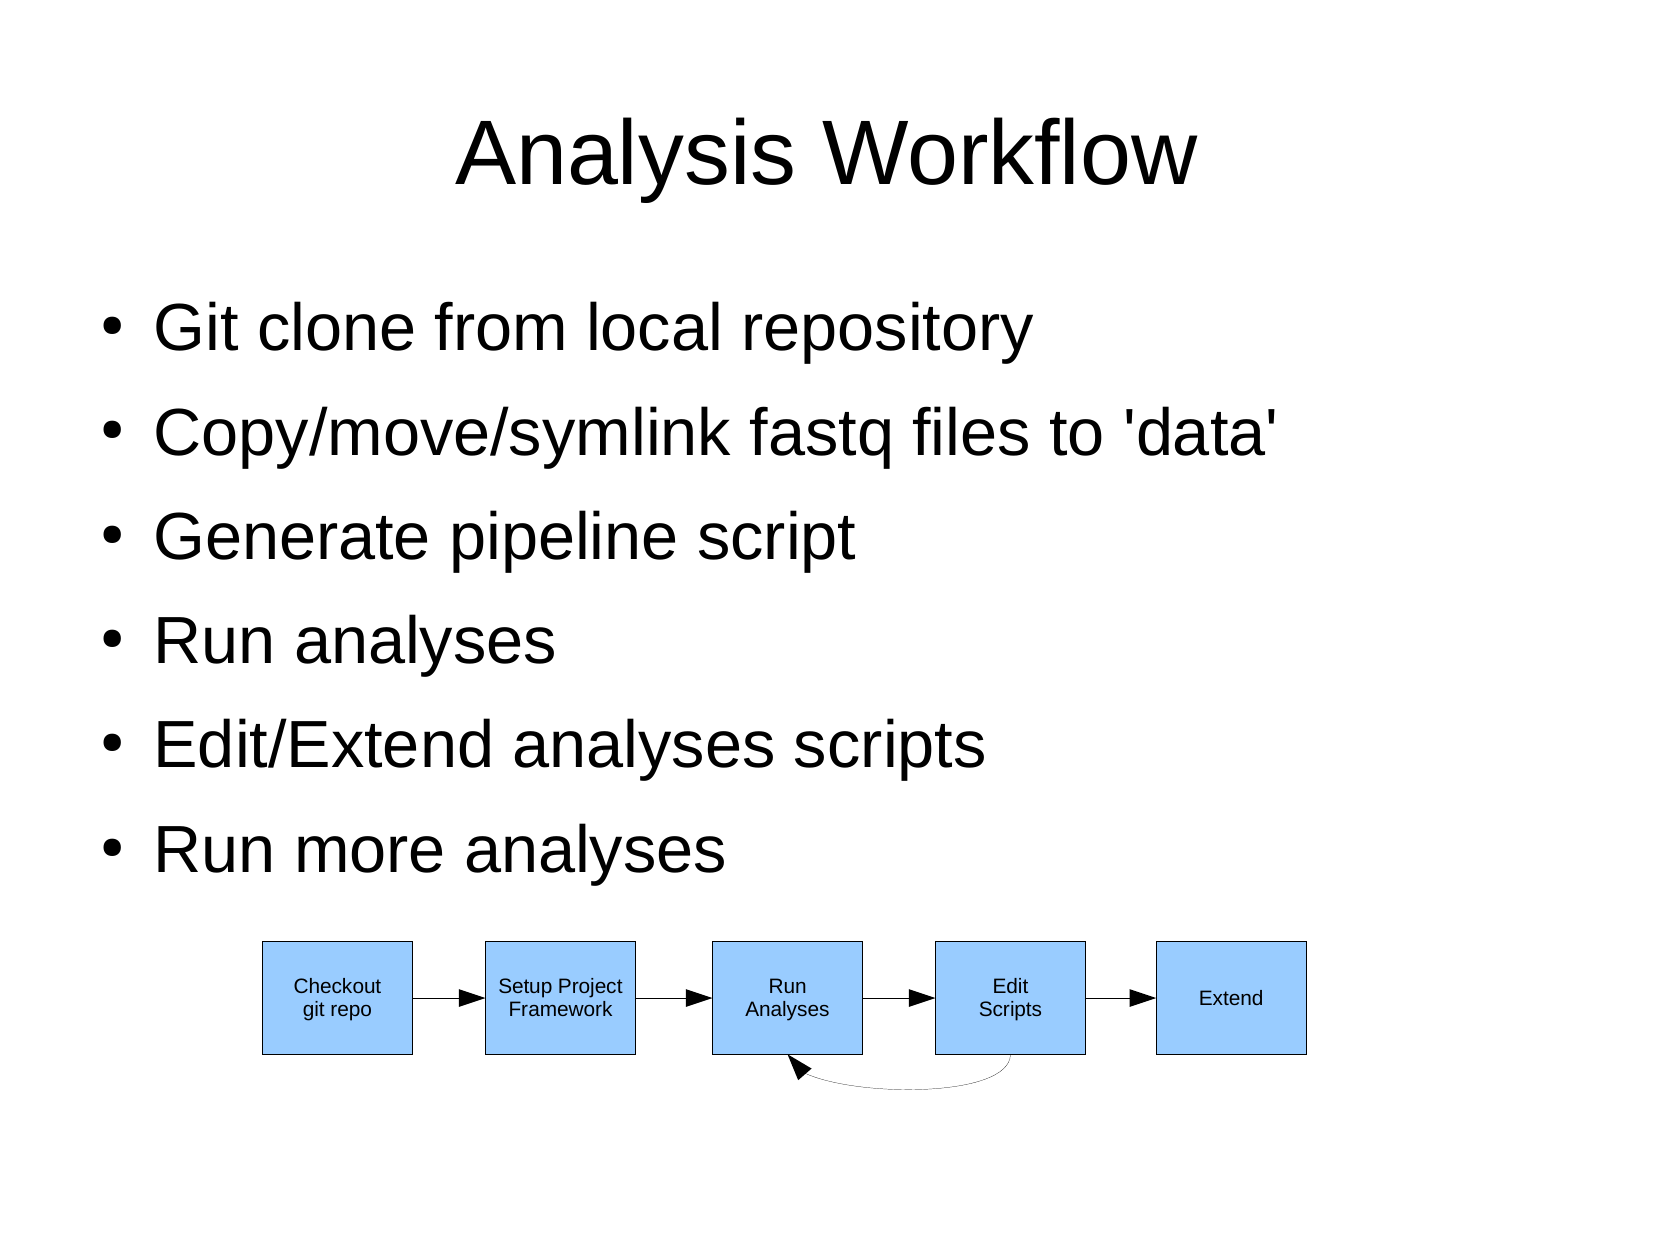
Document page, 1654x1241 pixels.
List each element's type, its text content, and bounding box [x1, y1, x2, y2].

list Git clone from local repository Copy/move/symlink fastq files to 'data' Generate pipeline script Run analyses Edit/Extend analyses scripts Run more analyses [82, 290, 1571, 1109]
text_box Edit Scripts [935, 941, 1086, 1055]
text_box Checkout git repo [262, 941, 413, 1055]
text_box Run Analyses [712, 941, 863, 1055]
text_box Extend [1156, 941, 1307, 1055]
title Analysis Workflow [82, 56, 1571, 250]
text_box Setup Project Framework [485, 941, 636, 1055]
